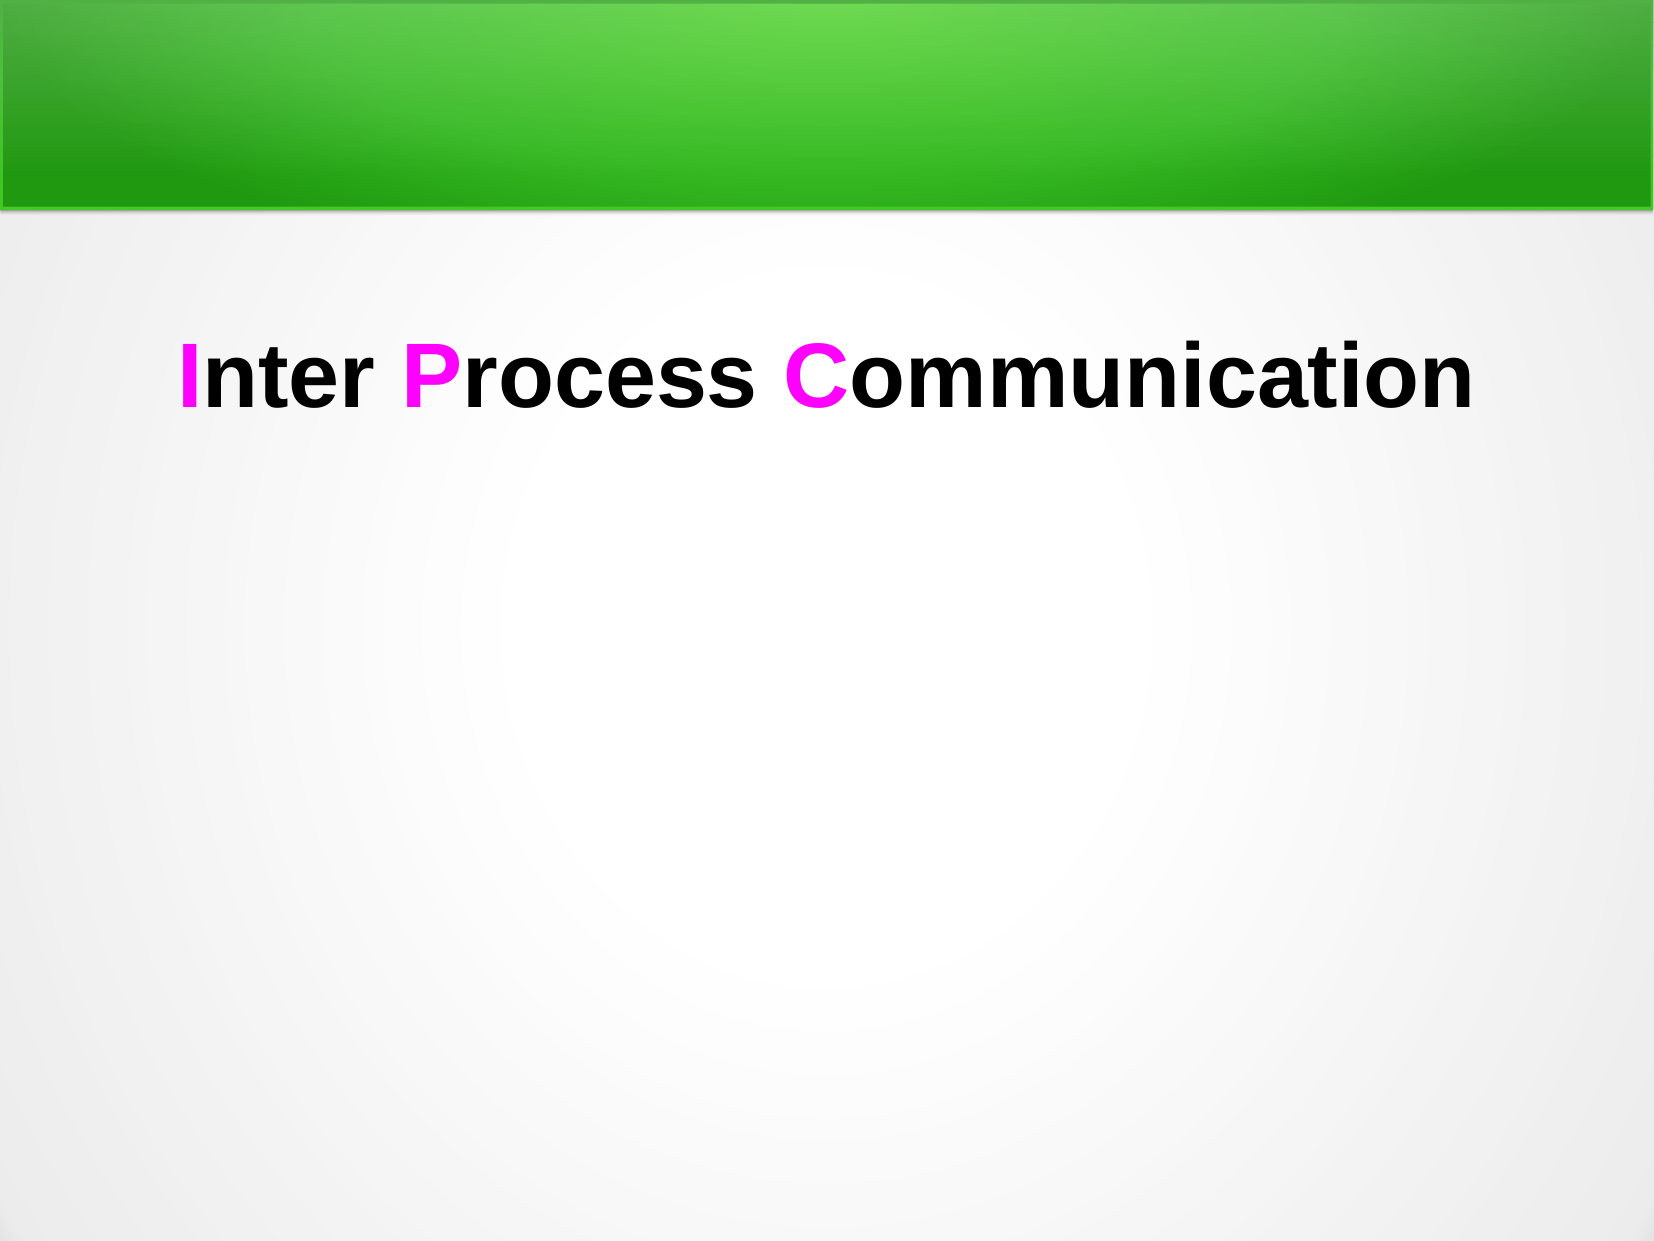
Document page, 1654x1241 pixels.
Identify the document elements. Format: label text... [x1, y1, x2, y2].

subtitle Inter Process Communication [82, 47, 1571, 705]
